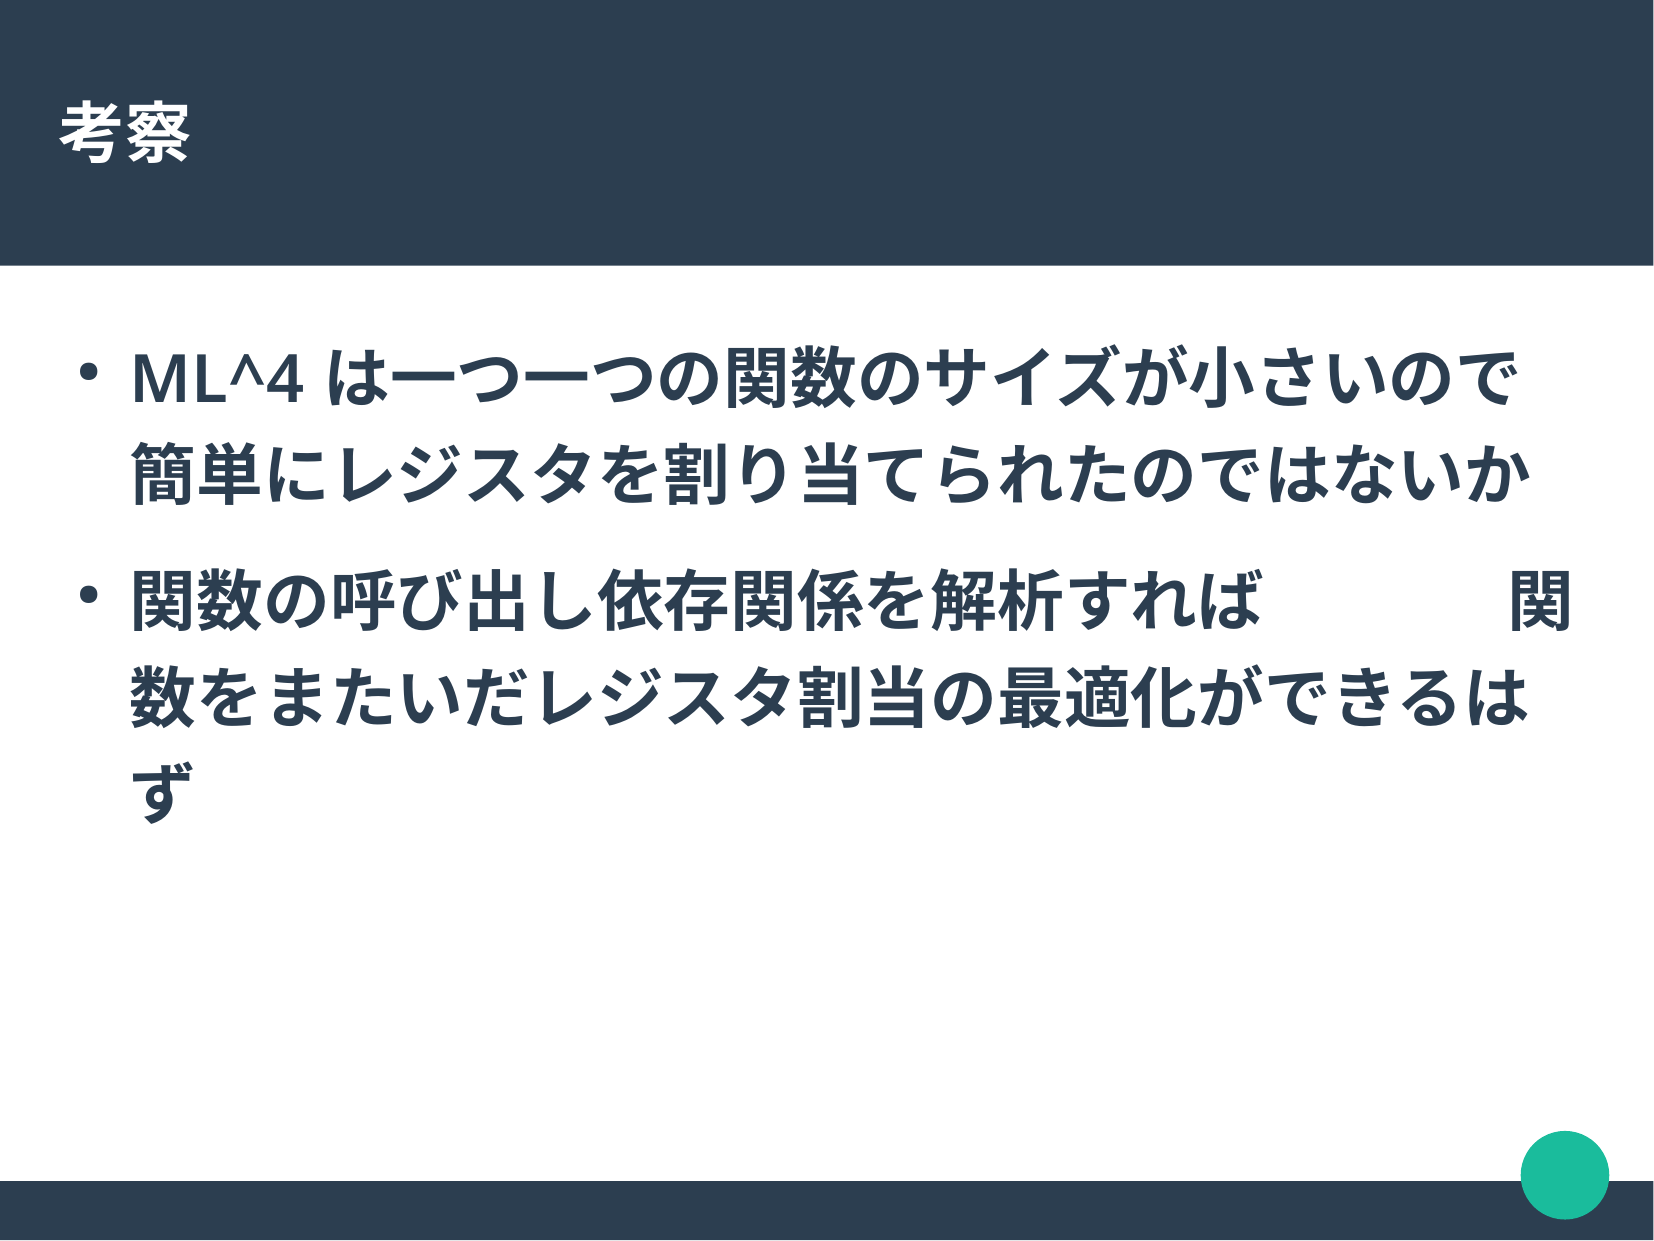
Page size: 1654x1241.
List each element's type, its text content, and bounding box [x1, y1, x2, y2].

title 考察 [59, 49, 1595, 207]
list ML^4は一つ一つの関数のサイズが小さいので 簡単にレジスタを割り当てられたのではないか 関数の呼び出し依存関係を解析すれば 関数をまたいだレジスタ割当の最適化ができるはず [59, 324, 1595, 1152]
